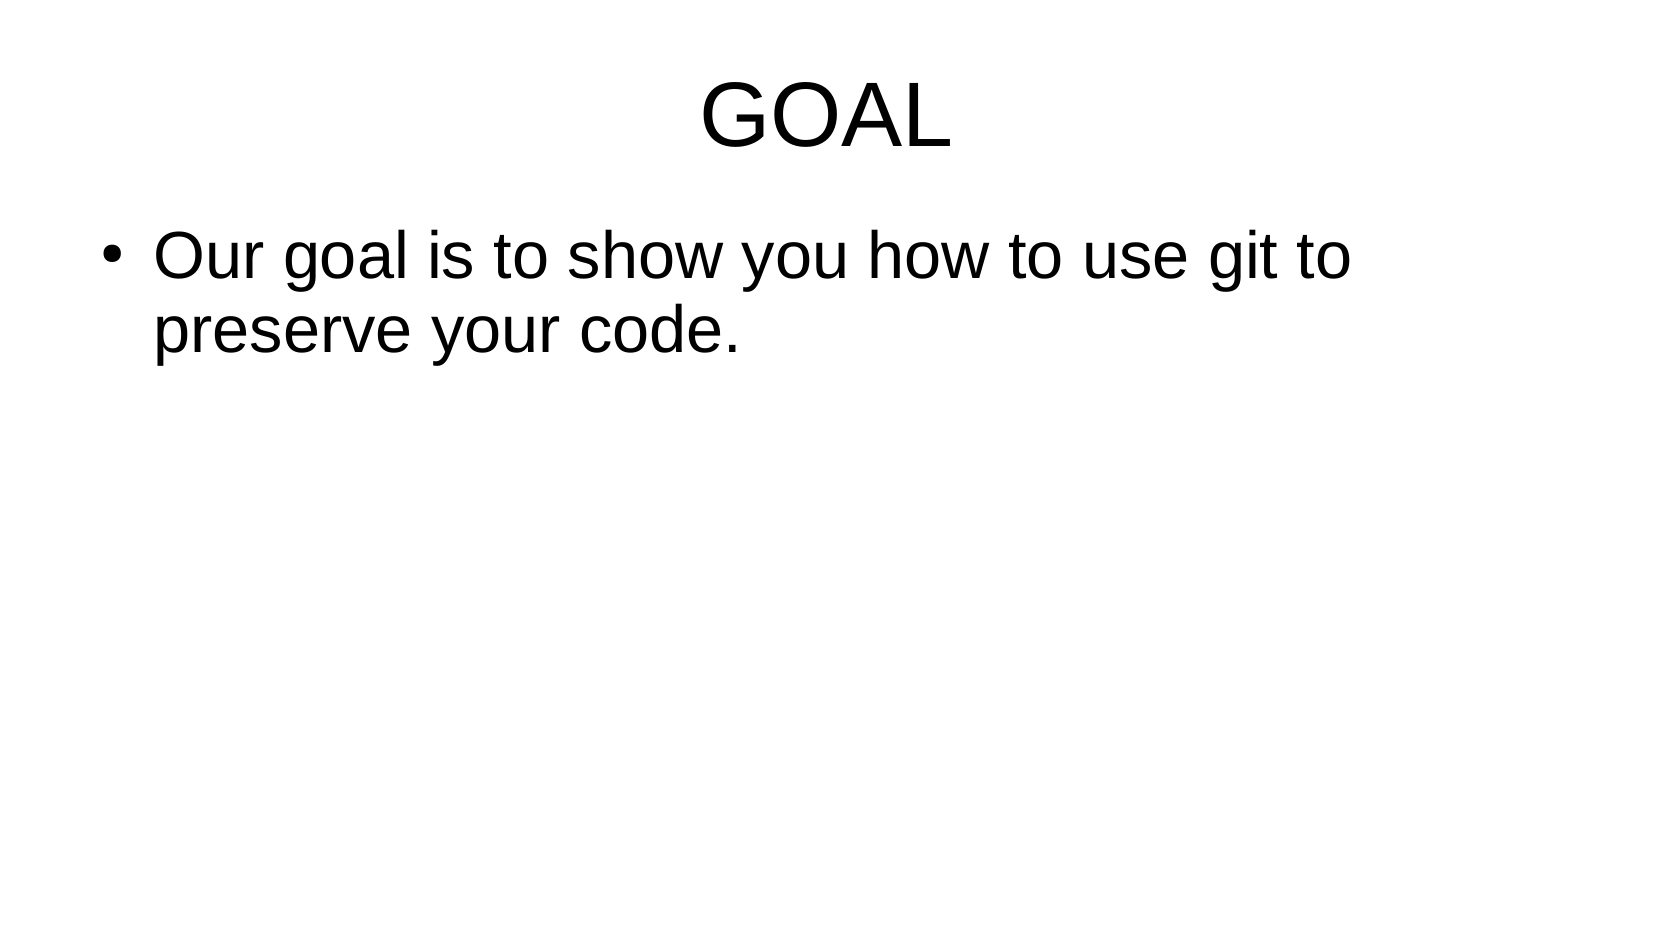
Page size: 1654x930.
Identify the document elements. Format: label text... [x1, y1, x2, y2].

title GOAL [82, 37, 1571, 193]
list Our goal is to show you how to use git to preserve your code. [82, 217, 1485, 840]
